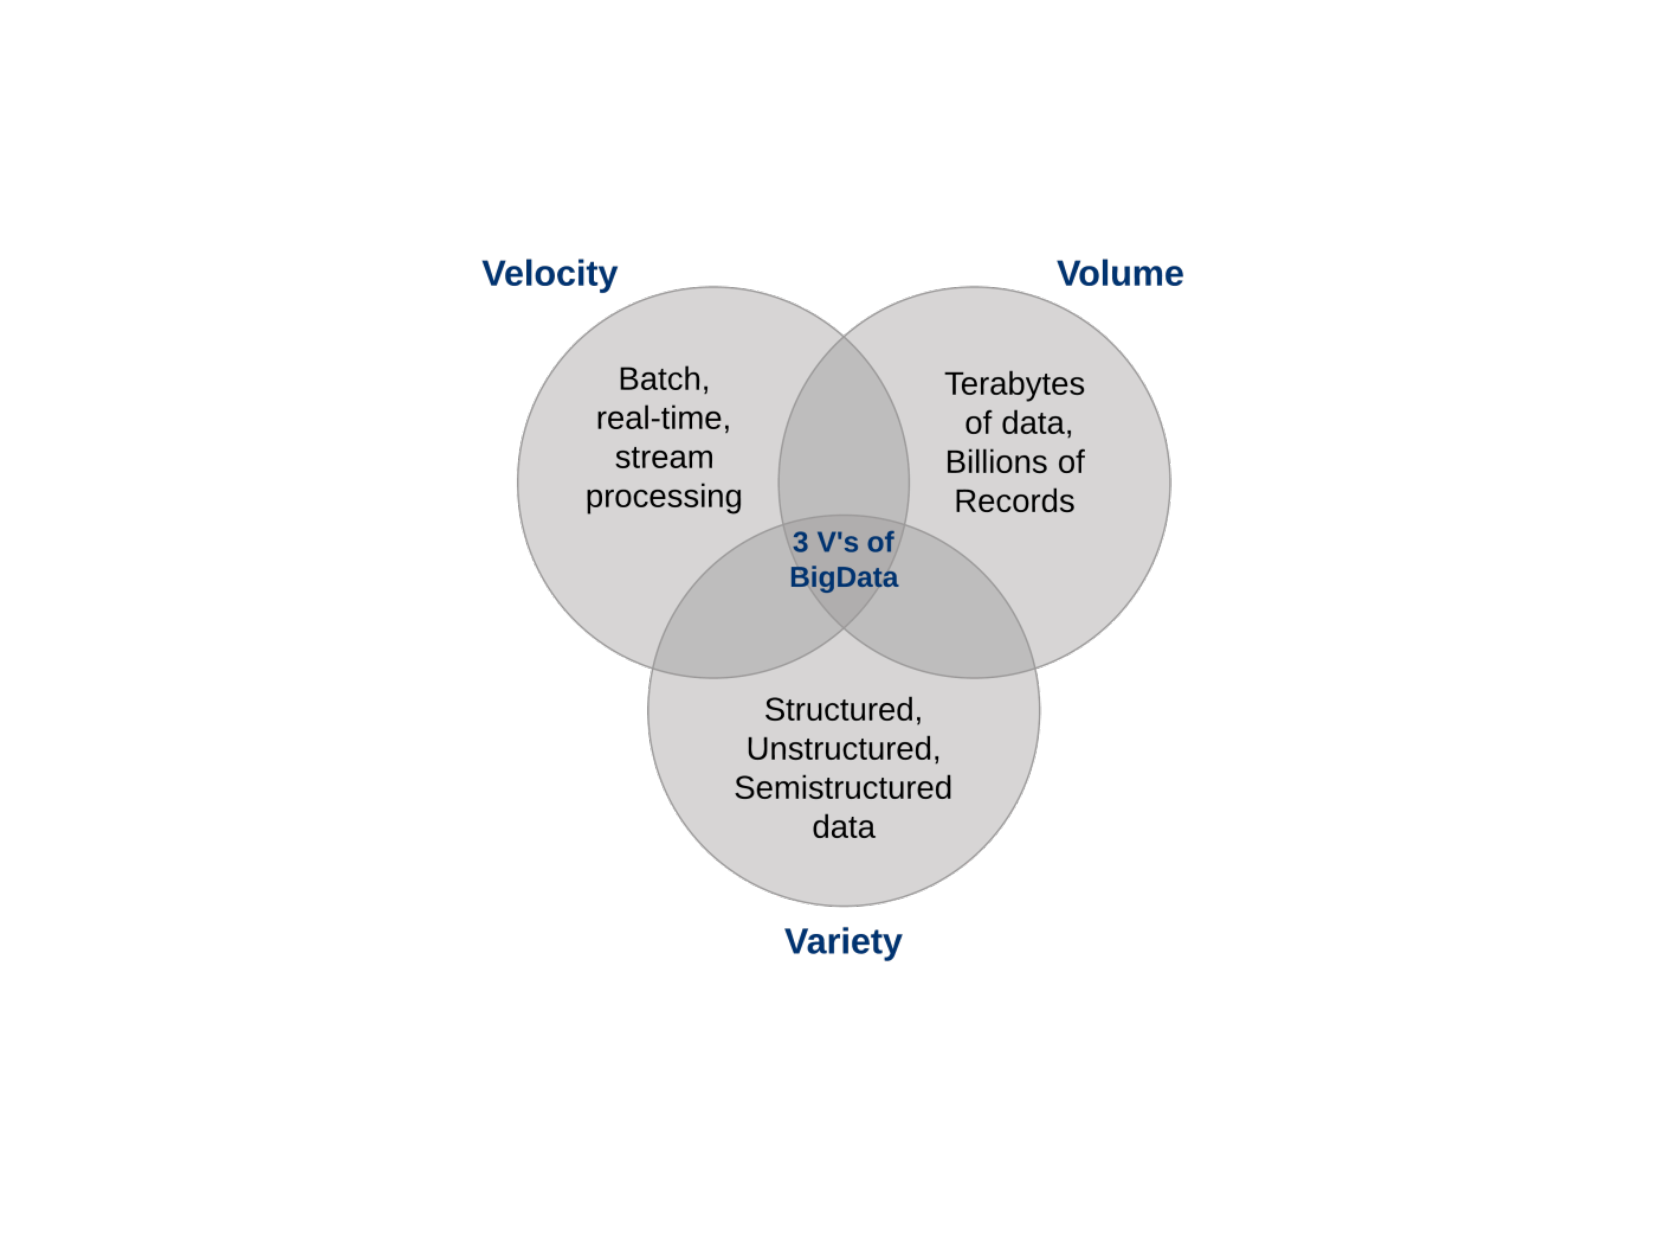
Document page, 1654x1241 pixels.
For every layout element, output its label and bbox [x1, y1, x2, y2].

picture [420, 222, 1252, 1004]
